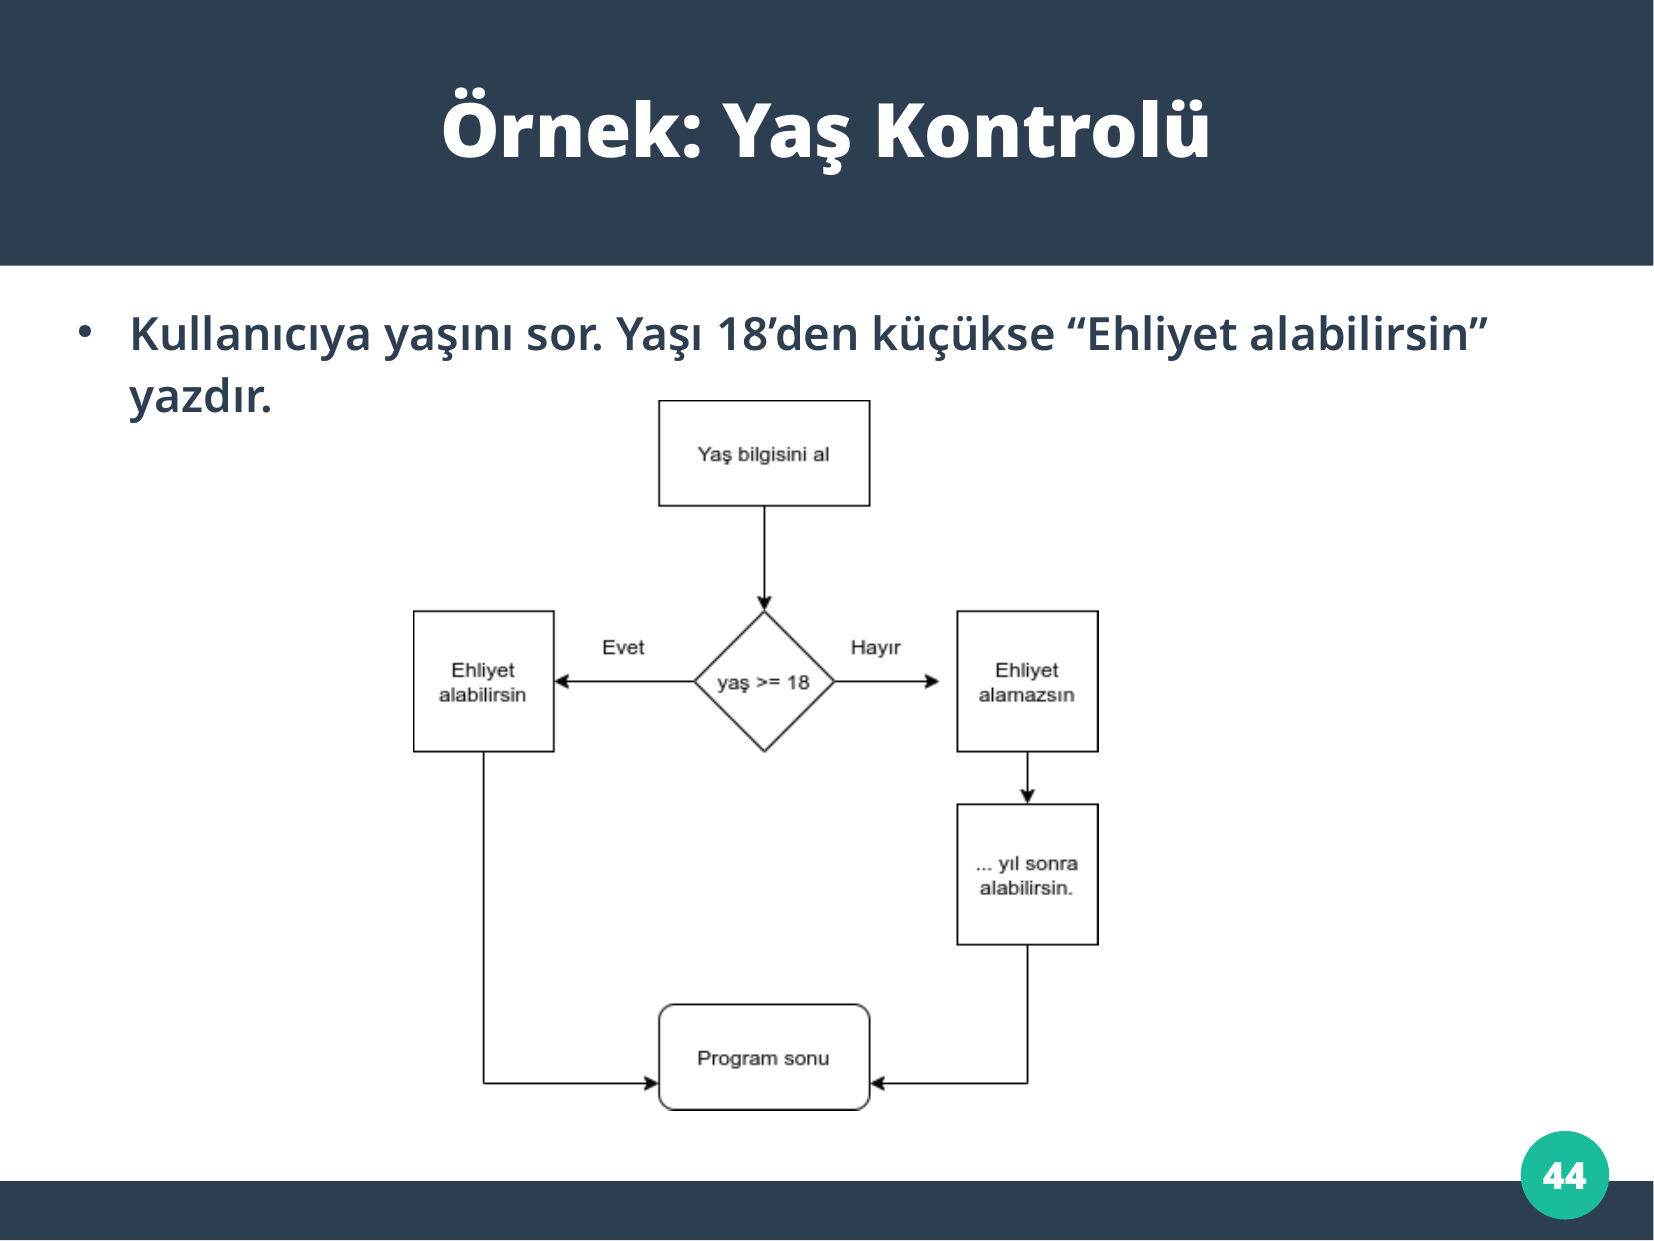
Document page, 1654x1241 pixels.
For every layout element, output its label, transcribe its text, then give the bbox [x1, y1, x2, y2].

picture [413, 400, 1099, 1111]
title Örnek: Yaş Kontrolü [59, 49, 1595, 207]
list Kullanıcıya yaşını sor. Yaşı 18’den küçükse “Ehliyet alabilirsin” yazdır. [59, 301, 1595, 1128]
